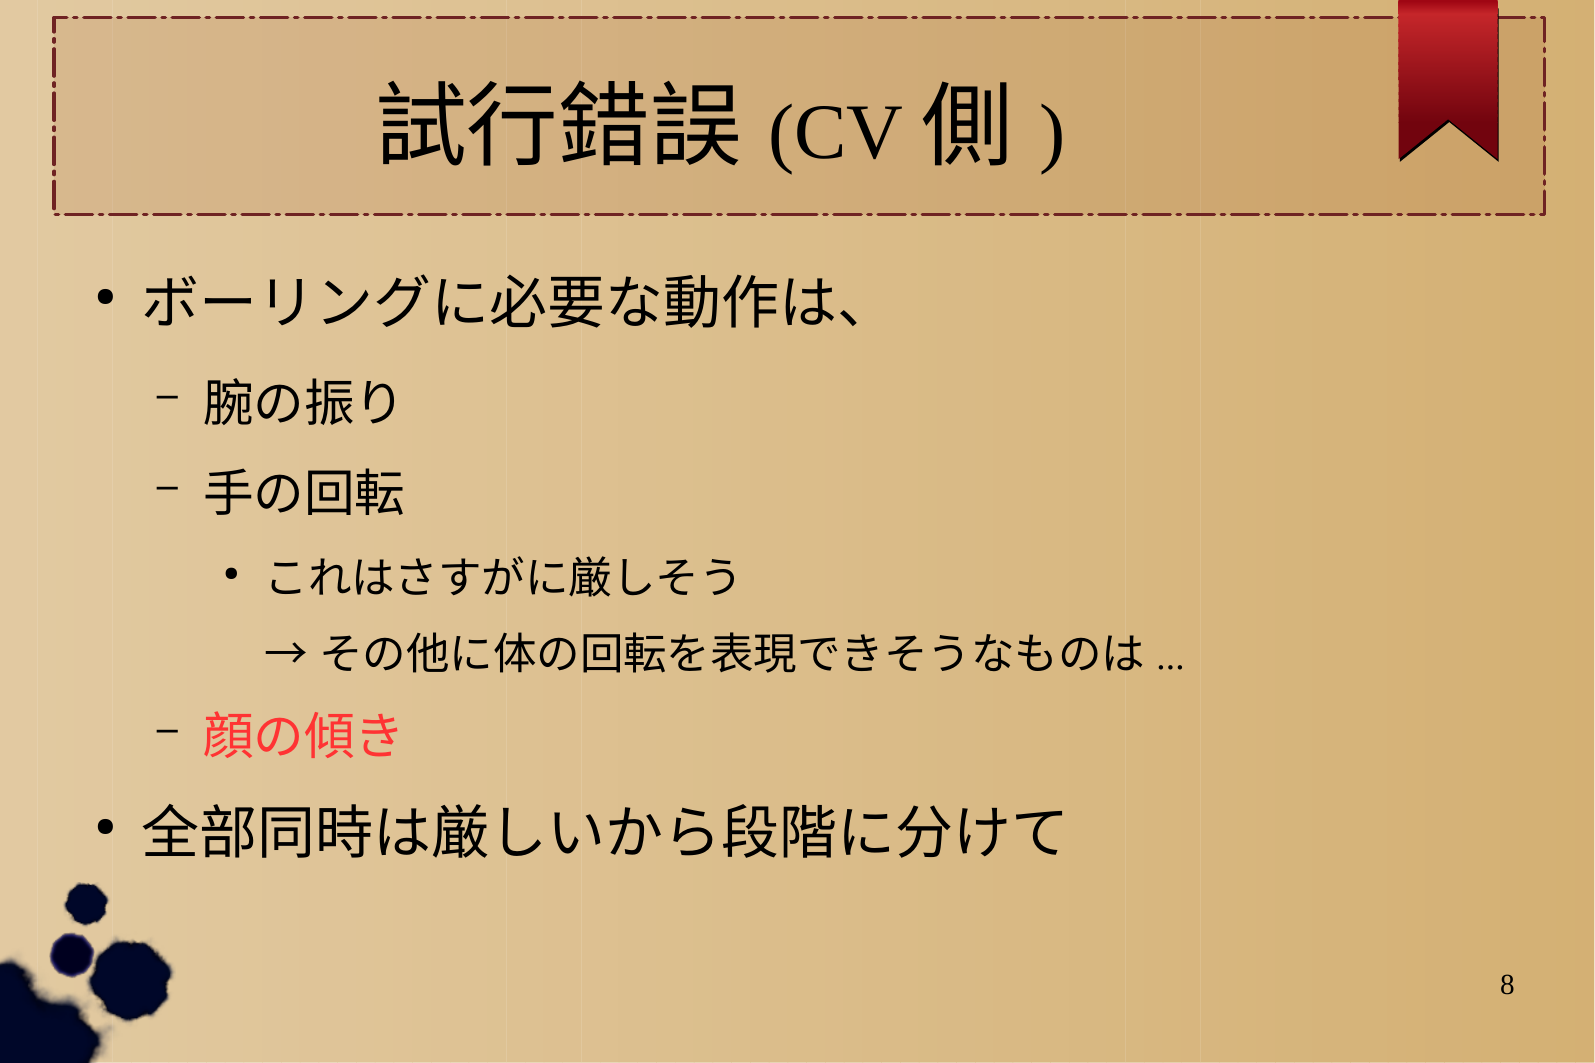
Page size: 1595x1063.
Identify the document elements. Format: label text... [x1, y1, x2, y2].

list ボーリングに必要な動作は、 腕の振り 手の回転 これはさすがに厳しそう →その他に体の回転を表現できそうなものは... 顔の傾き 全部同時は厳しいから段階に分けて [79, 256, 1515, 873]
title 試行錯誤(CV側) [79, 40, 1361, 196]
